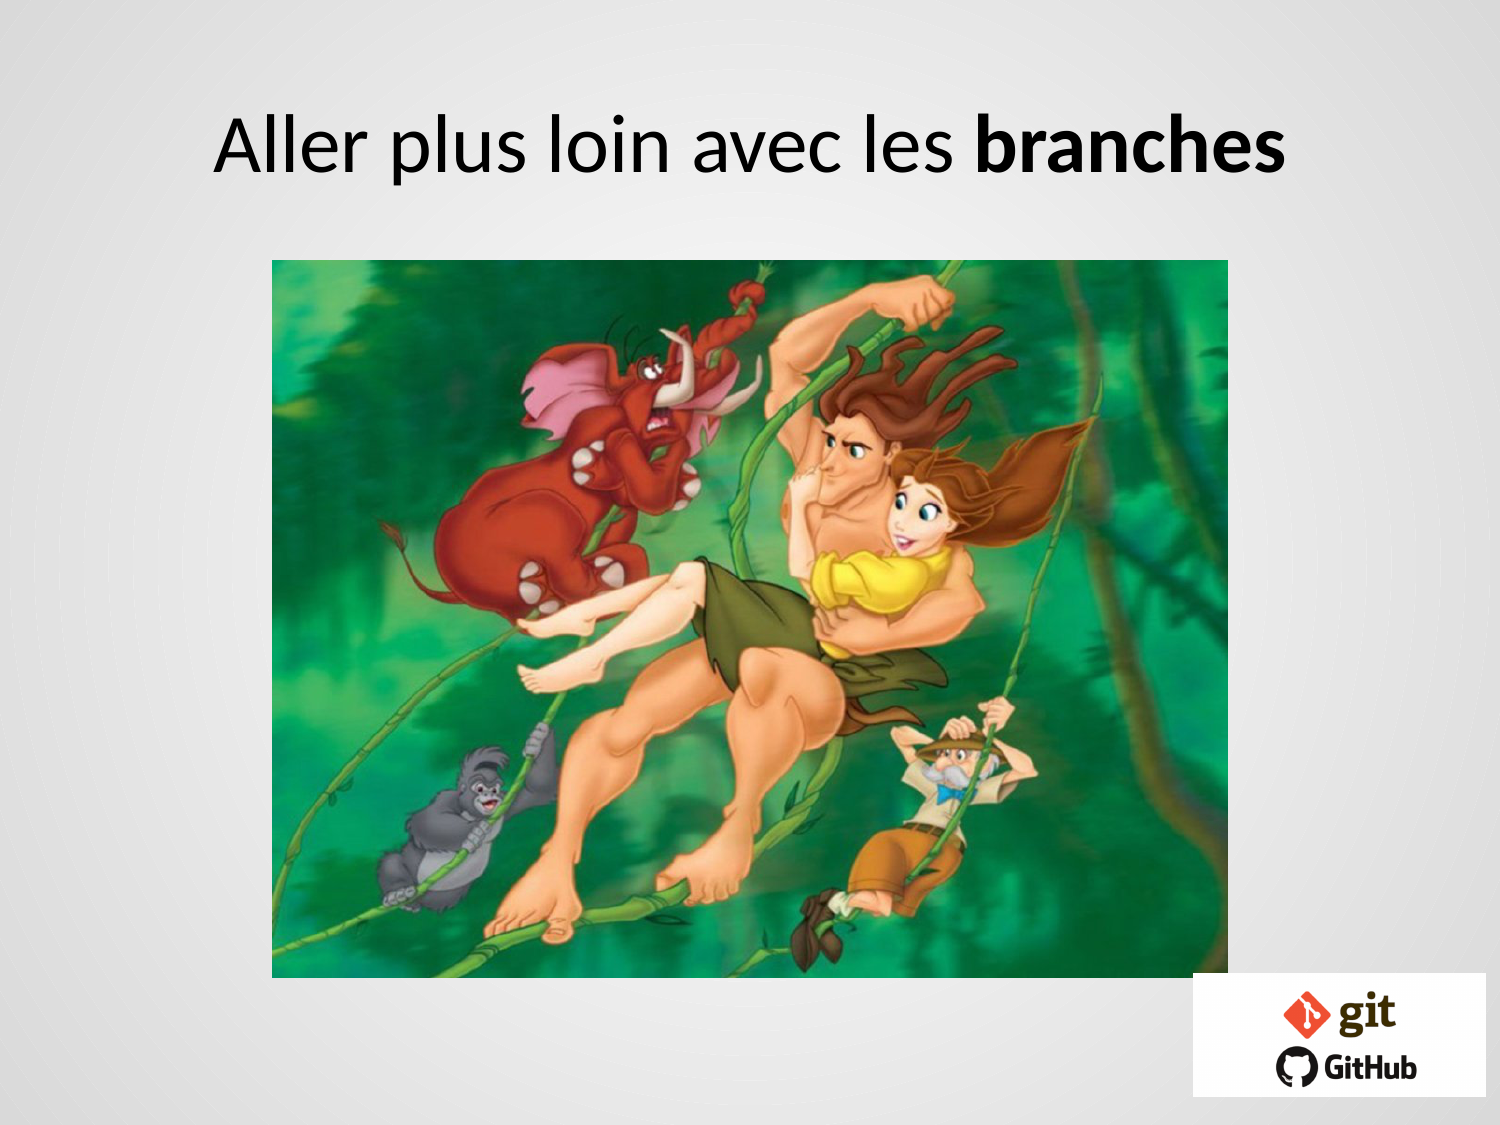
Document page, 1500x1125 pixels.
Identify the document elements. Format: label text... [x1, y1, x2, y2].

title Aller plus loin avec les branches [75, 45, 1425, 233]
picture [272, 260, 1486, 1097]
